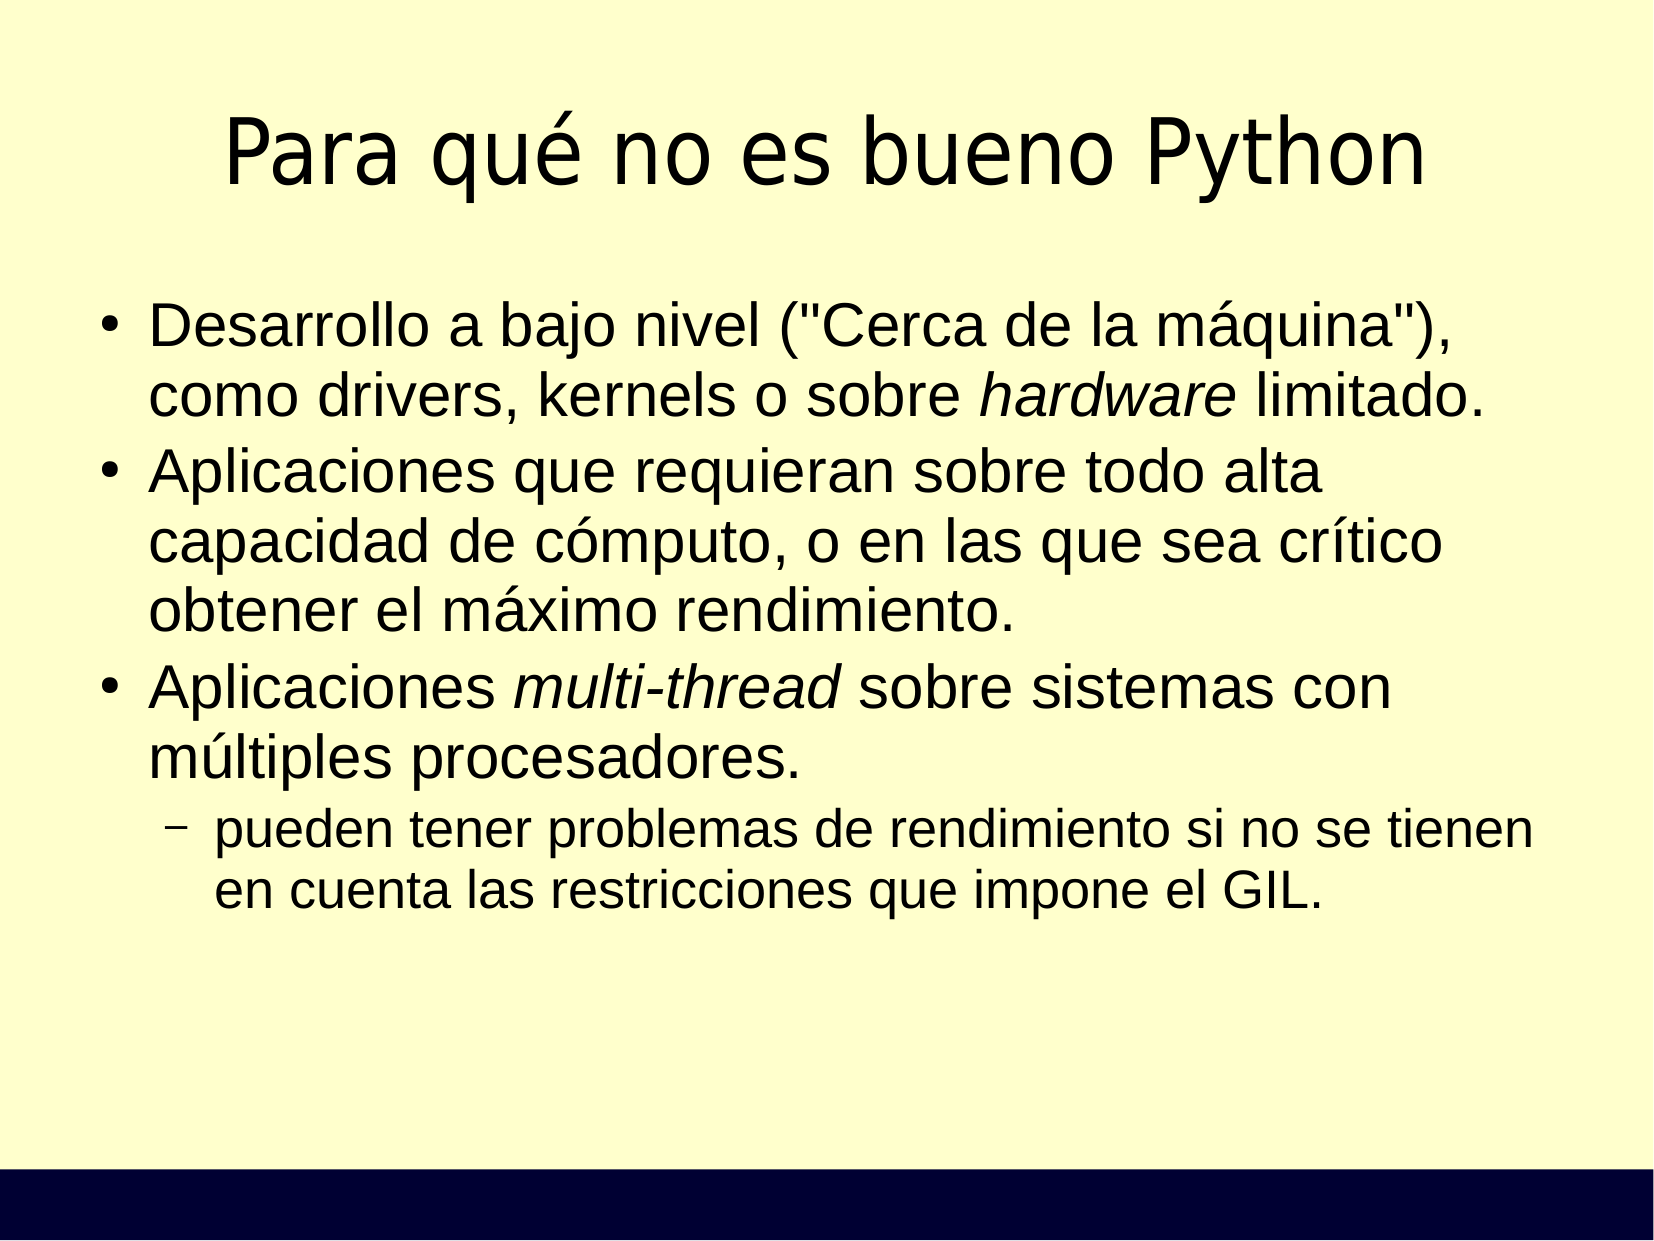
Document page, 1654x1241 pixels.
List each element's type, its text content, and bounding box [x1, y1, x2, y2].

title Para qué no es bueno Python [82, 49, 1571, 257]
list Desarrollo a bajo nivel ("Cerca de la máquina"), como drivers, kernels o sobre hardware limitado. Aplicaciones que requieran sobre todo alta capacidad de cómputo, o en las que sea crítico obtener el máximo rendimiento. Aplicaciones multi-thread sobre sistemas con múltiples procesadores. pueden tener problemas de rendimiento si no se tienen en cuenta las restricciones que impone el GIL. [82, 290, 1538, 1010]
